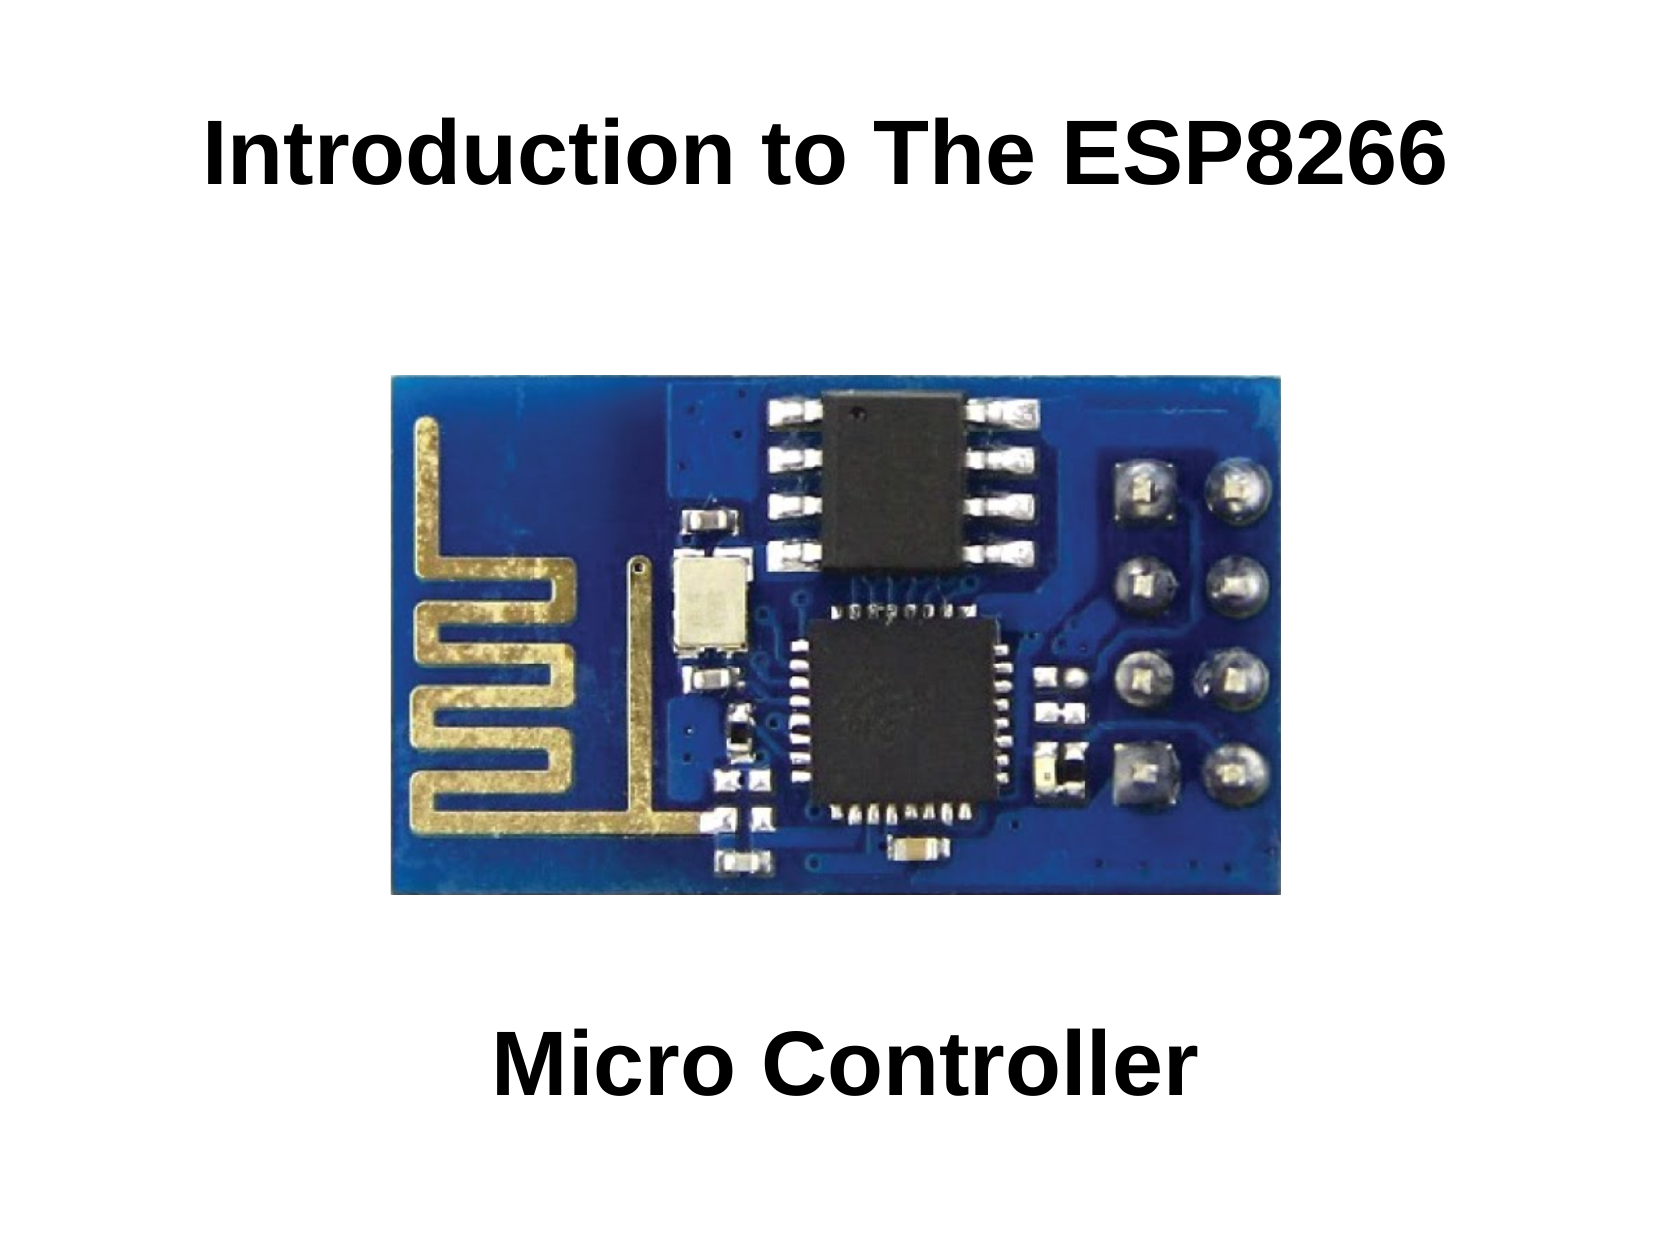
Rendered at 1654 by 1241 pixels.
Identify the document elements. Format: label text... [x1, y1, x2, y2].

picture [390, 375, 1281, 895]
title Micro Controller [101, 960, 1591, 1168]
title Introduction to The ESP8266 [82, 49, 1571, 257]
